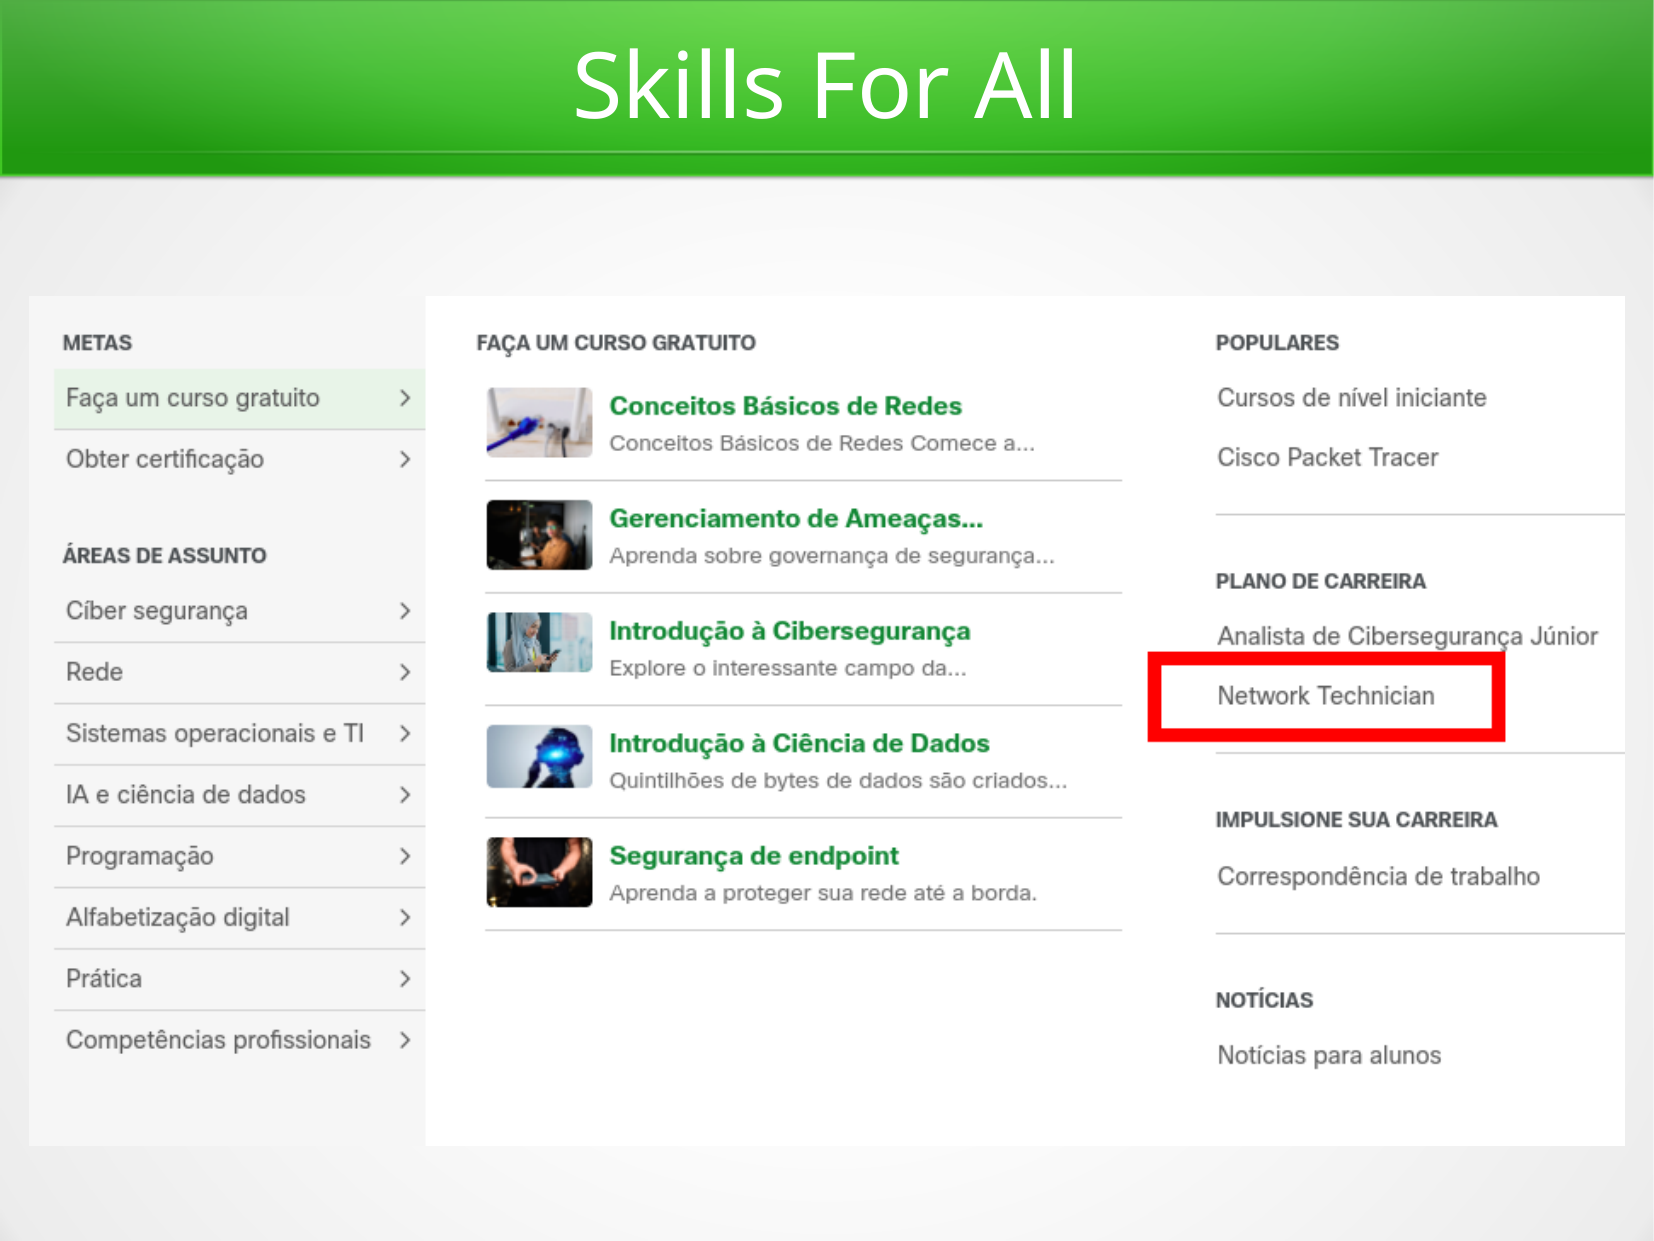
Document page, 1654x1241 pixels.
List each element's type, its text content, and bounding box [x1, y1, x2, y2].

picture [0, 0, 1654, 1241]
title Skills For All [82, 11, 1571, 154]
